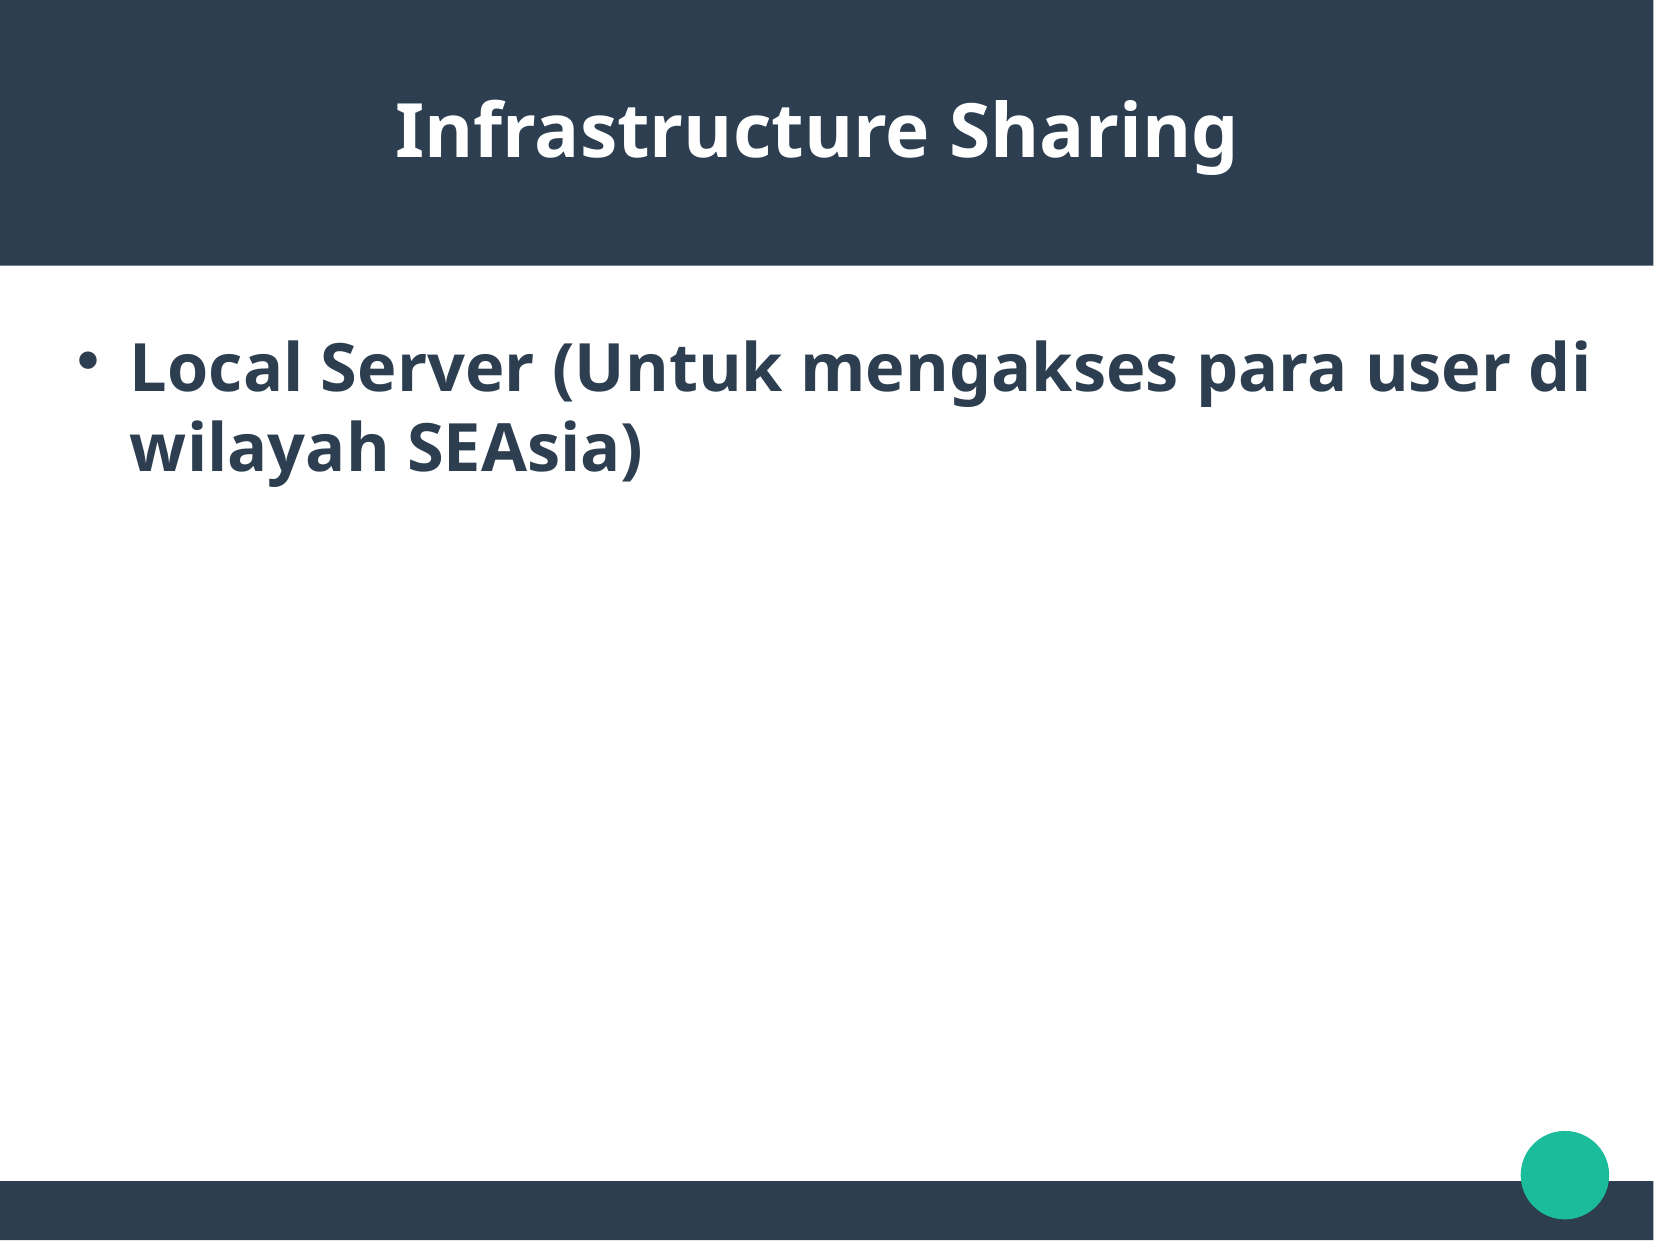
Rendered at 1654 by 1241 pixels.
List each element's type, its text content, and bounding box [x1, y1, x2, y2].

text_box Infrastructure Sharing [59, 49, 1595, 207]
text_box Local Server (Untuk mengakses para user di wilayah SEAsia) [59, 324, 1595, 1152]
